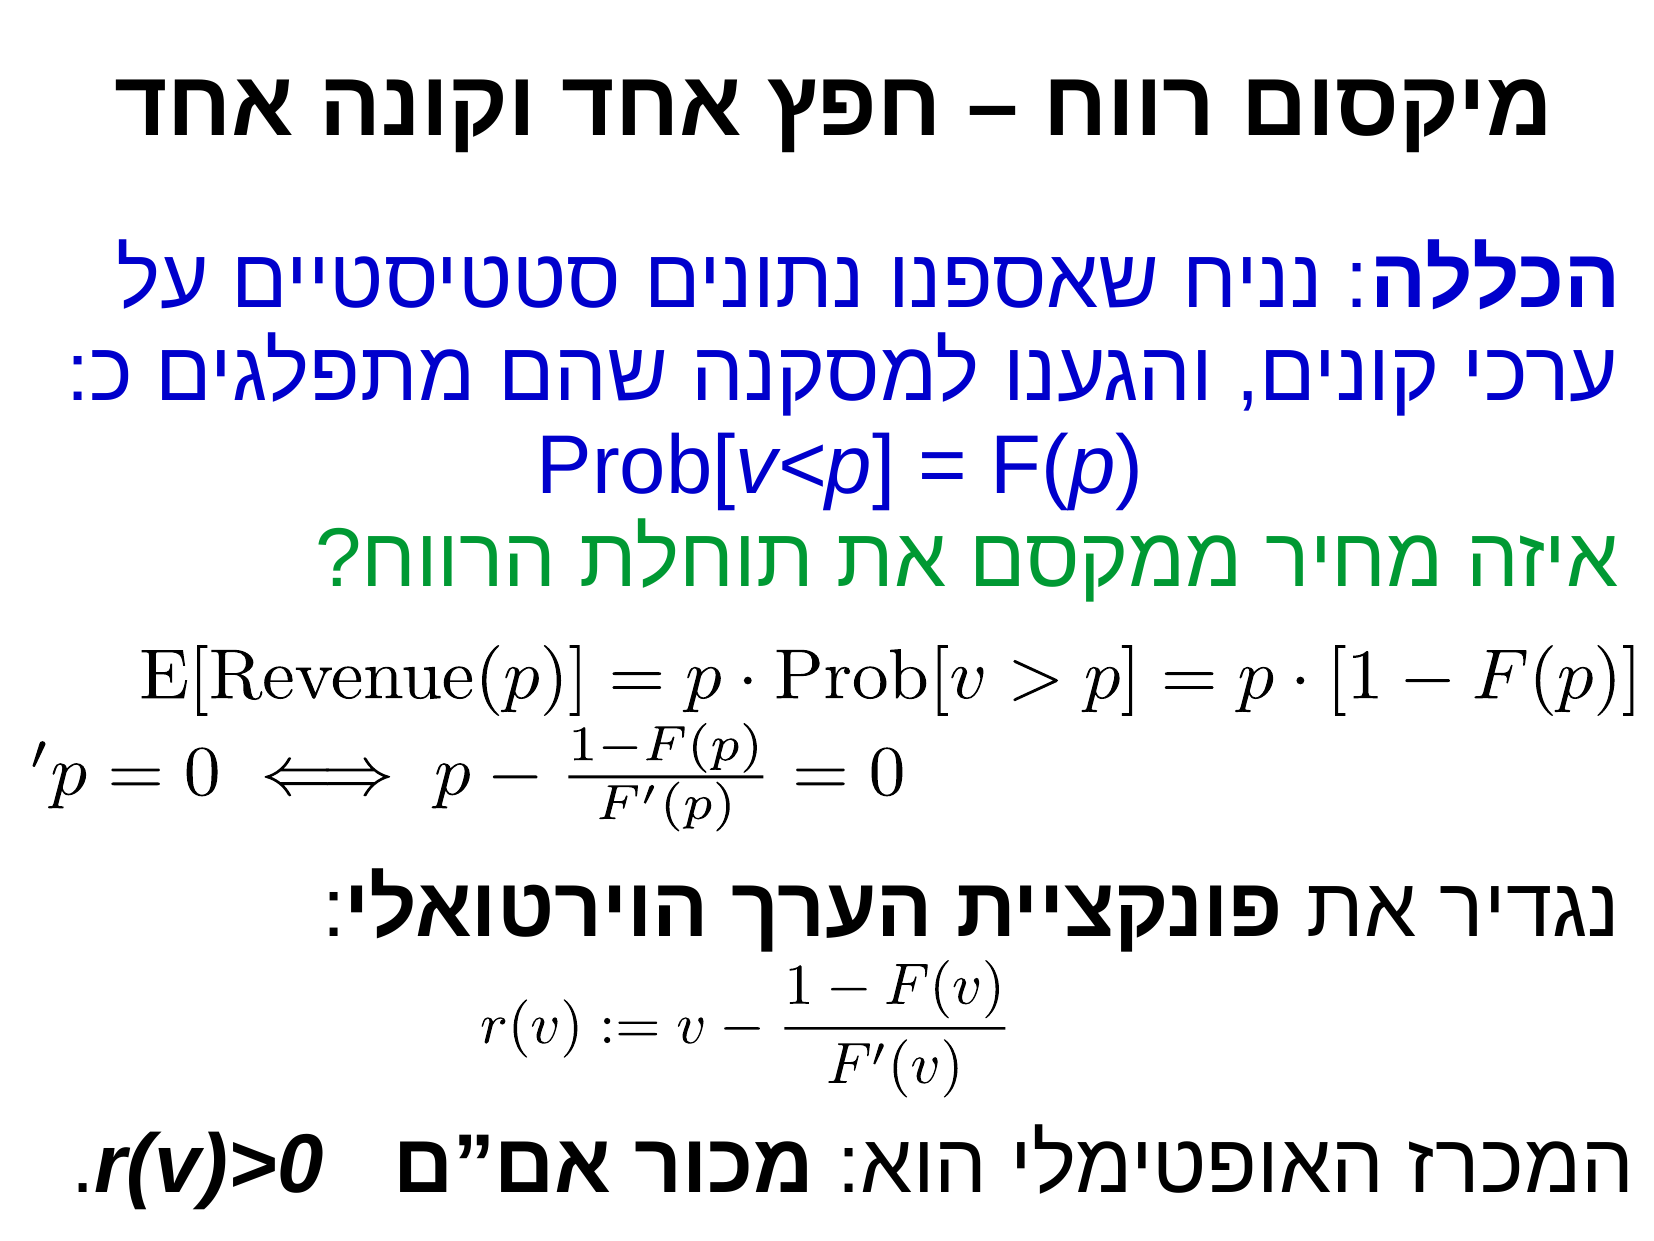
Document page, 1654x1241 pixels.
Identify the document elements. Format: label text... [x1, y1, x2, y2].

text_box הכללה: נניח שאספנו נתונים סטטיסטיים על ערכי קונים, והגענו למסקנה שהם מתפלגים כ: Prob[v<p] = F(p) איזה מחיר ממקסם את תוחלת הרווח? [45, 225, 1636, 616]
text_box המכרז האופטימלי הוא: מכור אם”ם r(v)>0. [0, 1110, 1651, 1223]
text_box [30, 645, 1642, 832]
text_box נגדיר את פונקציית הערך הוירטואלי: [150, 853, 1636, 962]
title מיקסום רווח – חפץ אחד וקונה אחד [15, 0, 1654, 215]
text_box [480, 960, 1006, 1098]
